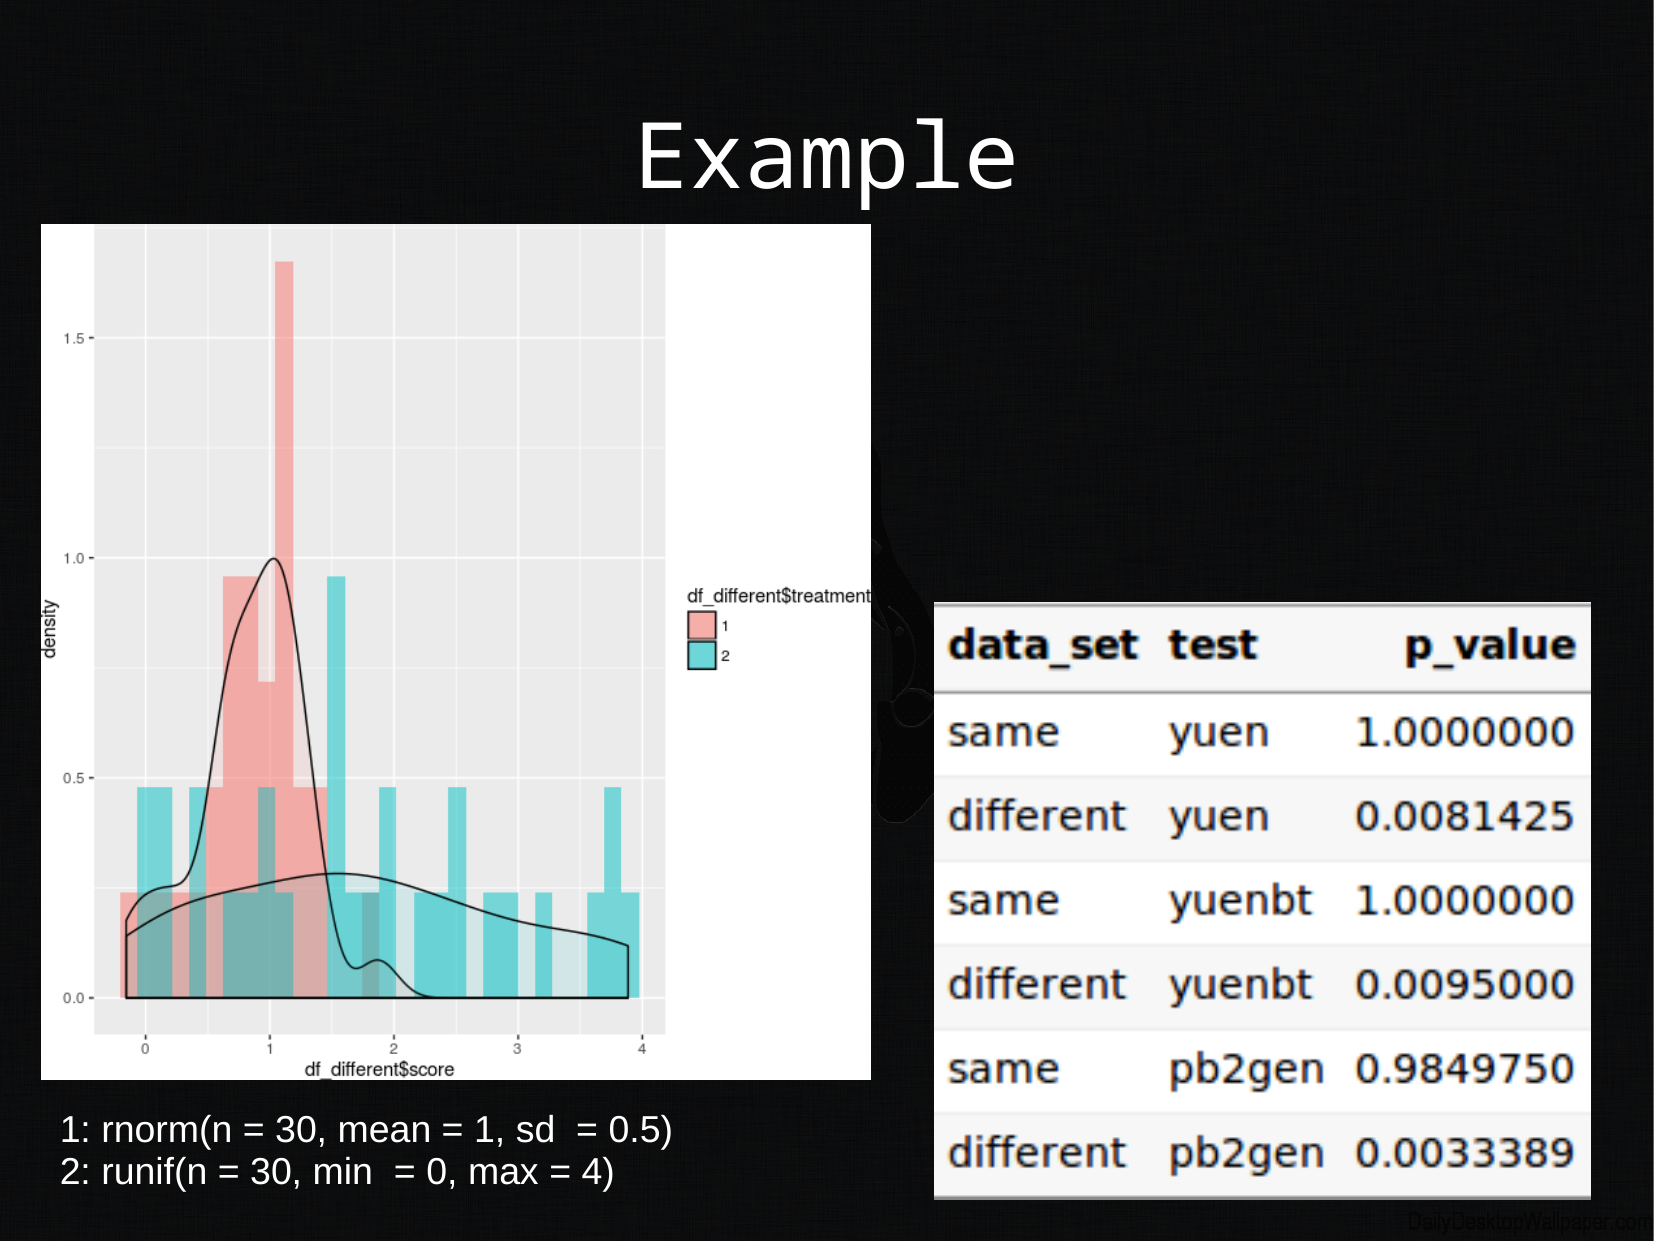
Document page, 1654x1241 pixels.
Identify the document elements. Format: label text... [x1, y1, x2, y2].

picture [0, 0, 1654, 1241]
text_box 1: rnorm(n = 30, mean = 1, sd = 0.5) 2: runif(n = 30, min = 0, max = 4) [45, 1101, 689, 1201]
title Example [82, 49, 1571, 257]
